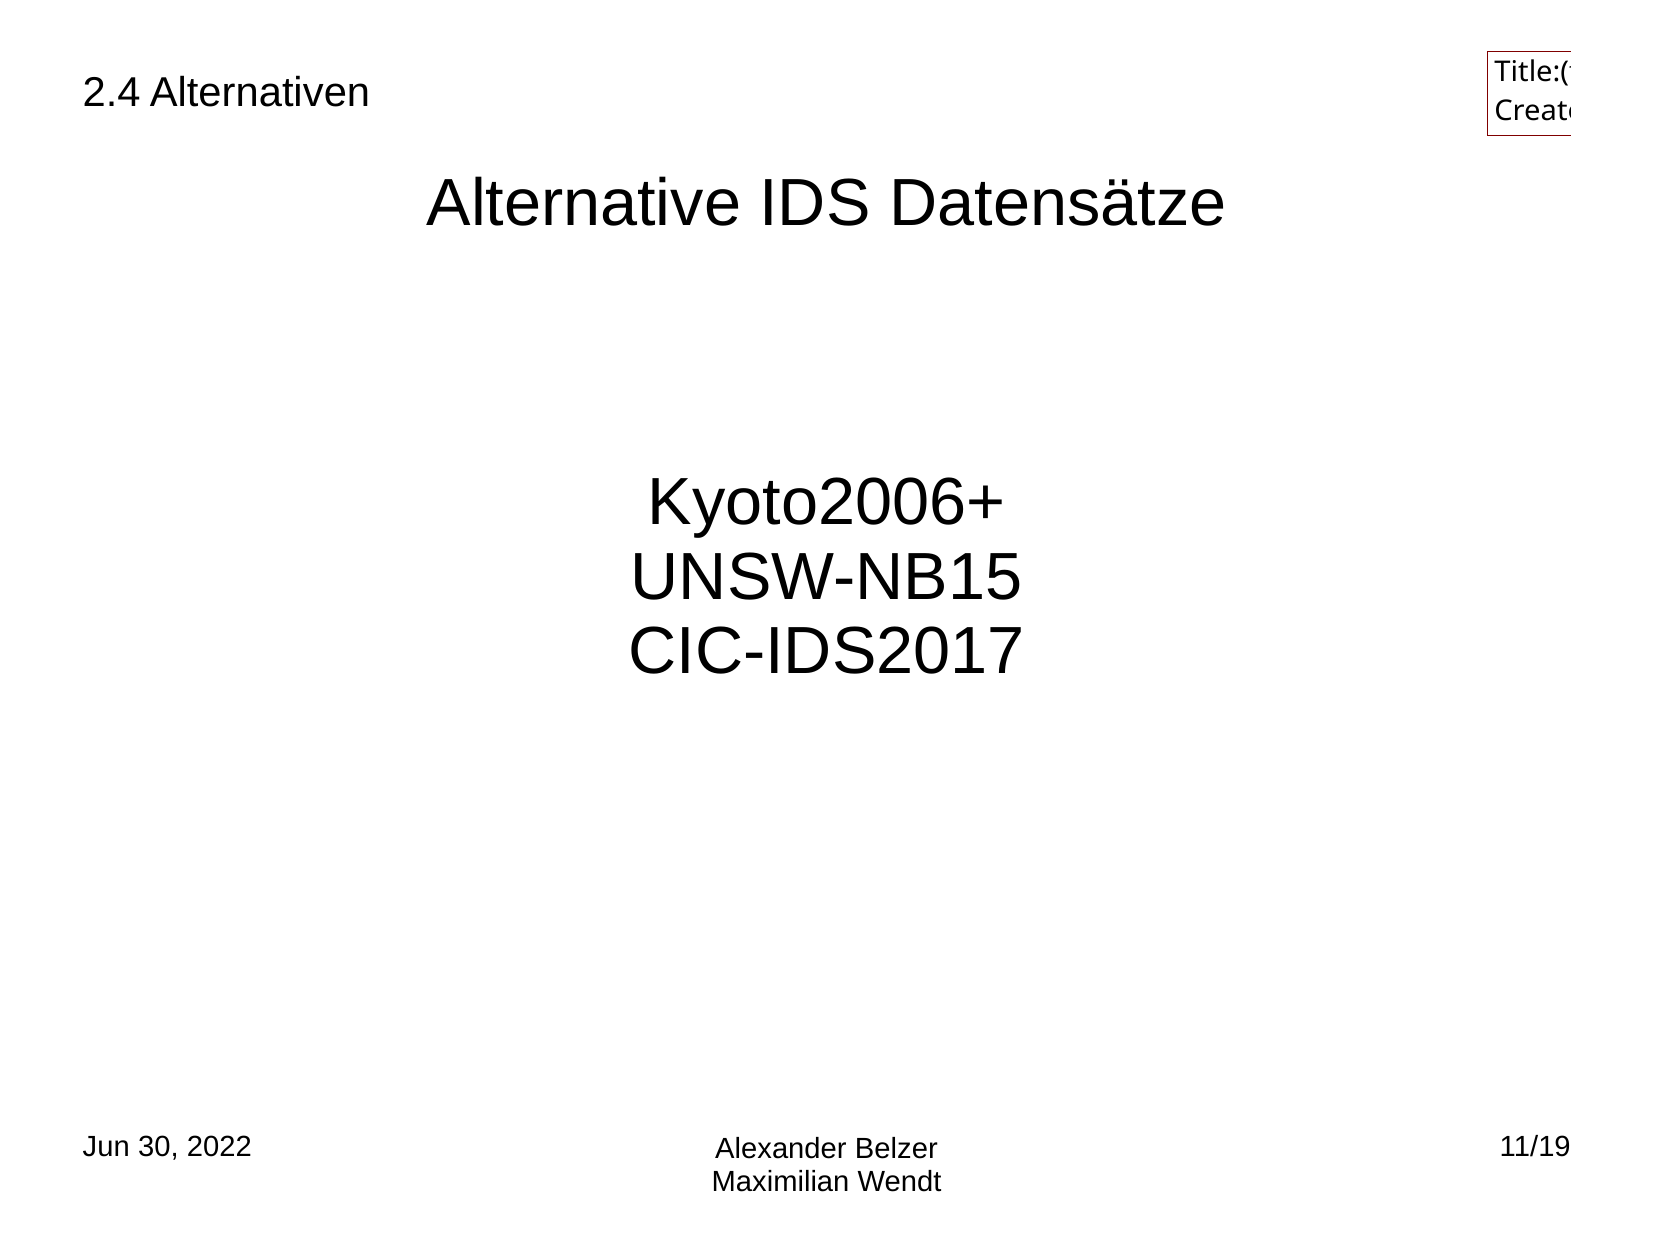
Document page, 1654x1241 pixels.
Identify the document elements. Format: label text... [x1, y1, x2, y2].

title 2.4 Alternativen [82, 34, 1571, 151]
subtitle Alternative IDS Datensätze Kyoto2006+ UNSW-NB15 CIC-IDS2017 [82, 165, 1571, 1010]
